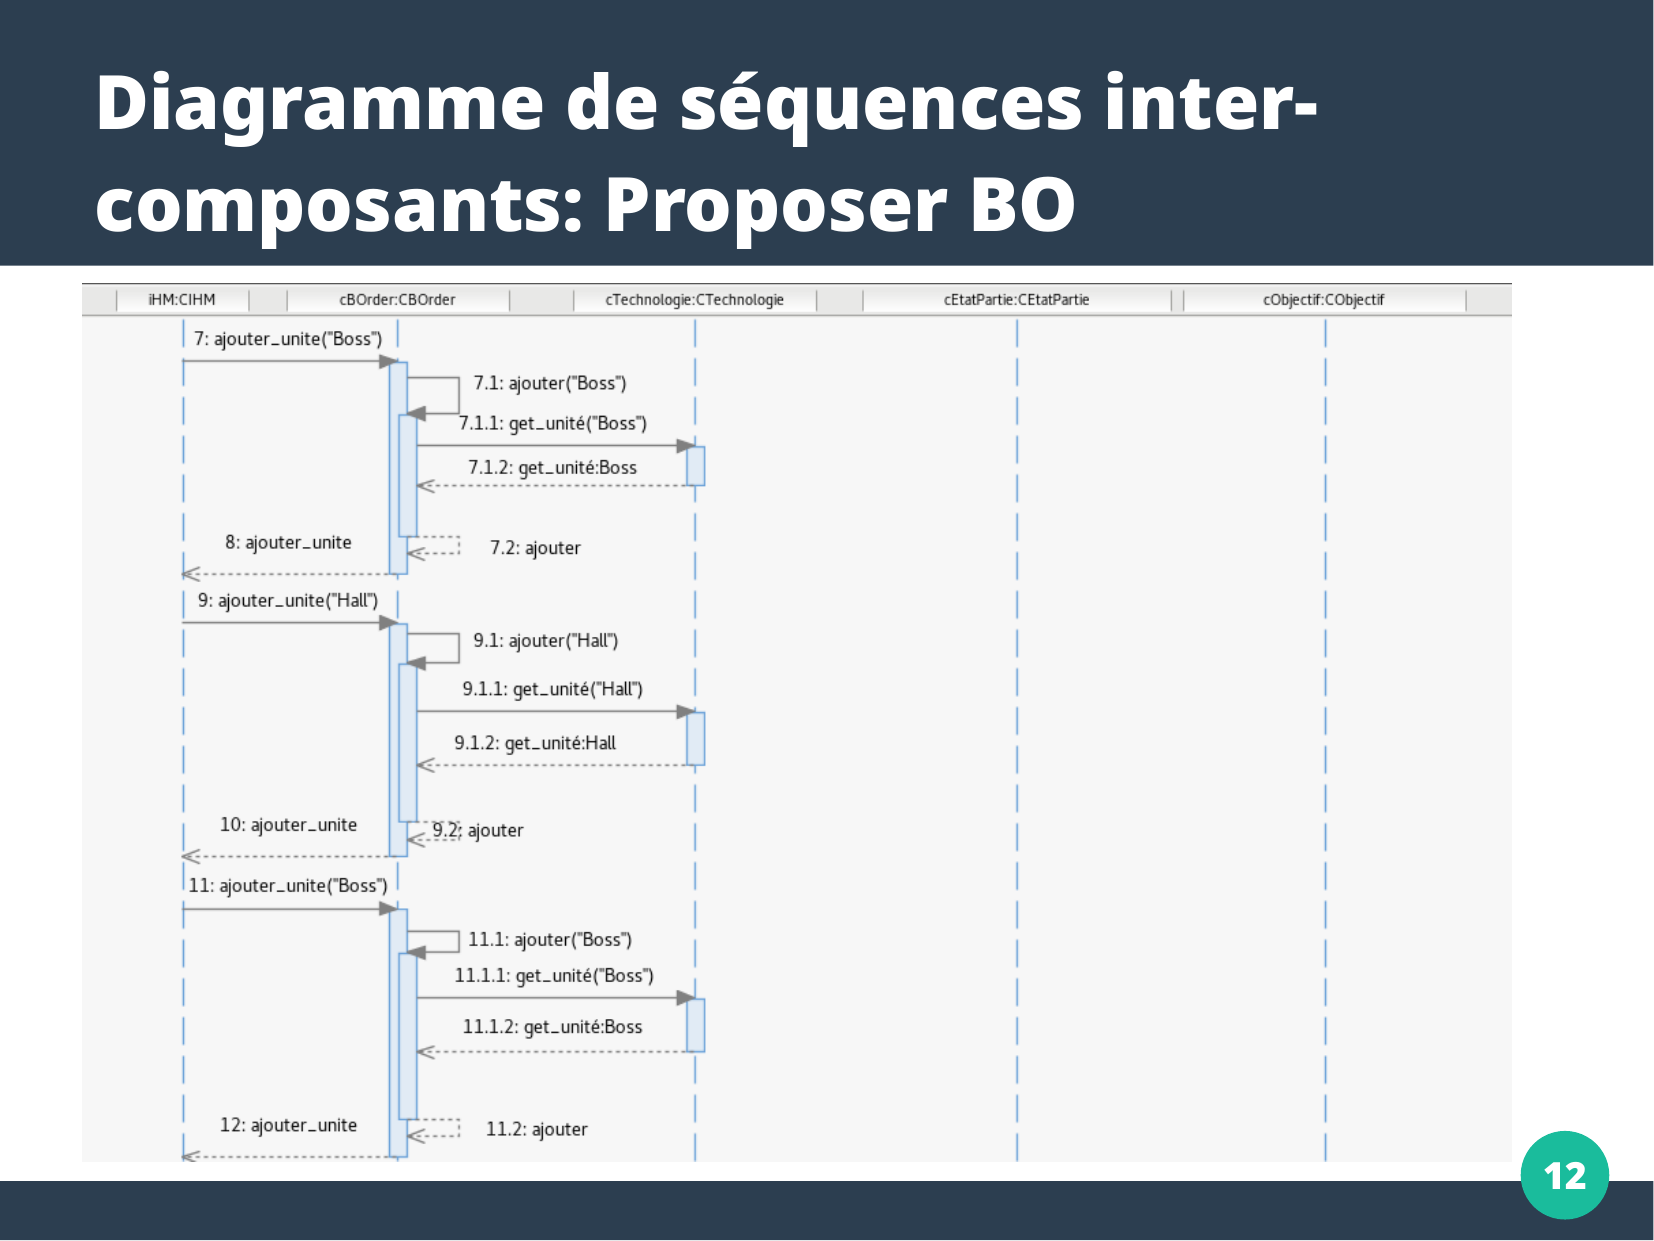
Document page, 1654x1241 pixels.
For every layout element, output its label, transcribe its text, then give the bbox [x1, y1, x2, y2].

title Diagramme de séquences inter-composants: Proposer BO [59, 49, 1595, 207]
picture [82, 283, 1512, 1163]
